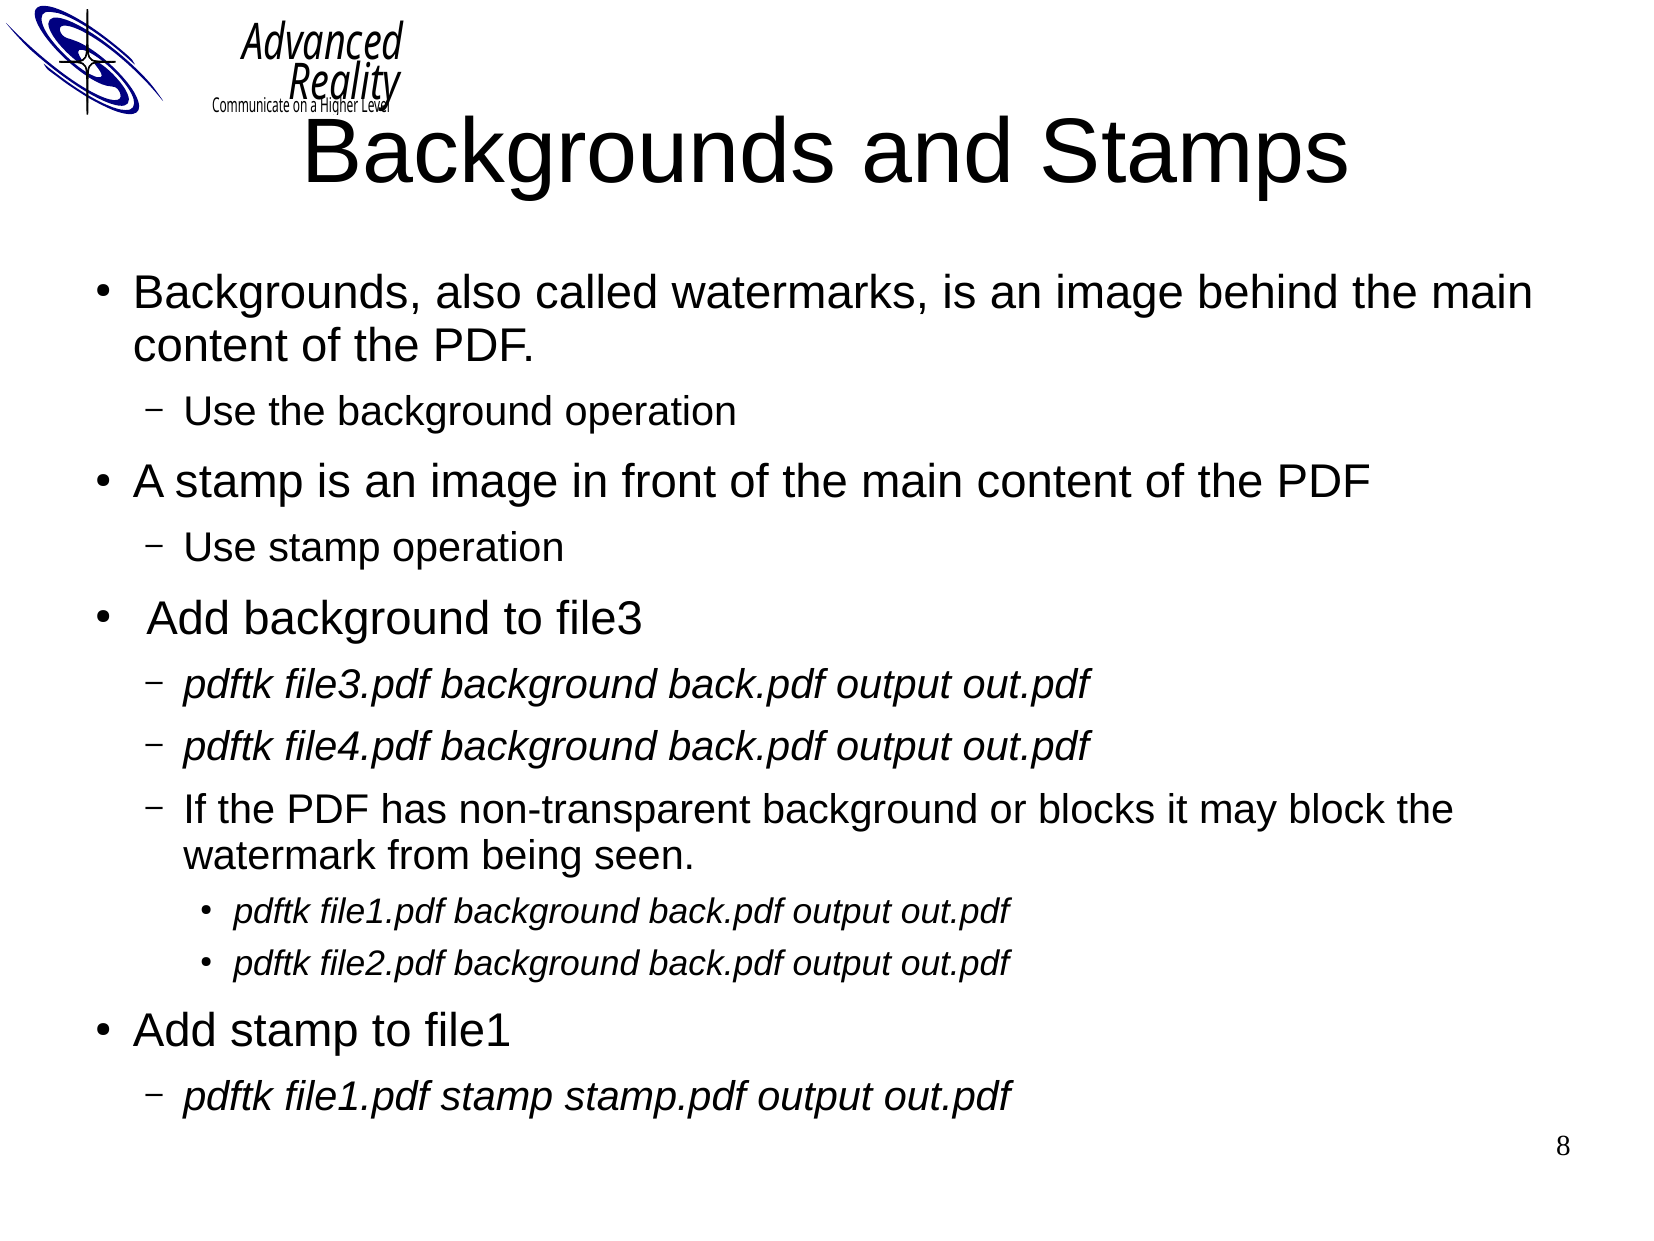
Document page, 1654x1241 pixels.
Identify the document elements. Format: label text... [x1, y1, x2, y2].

title Backgrounds and Stamps [82, 46, 1571, 254]
list Backgrounds, also called watermarks, is an image behind the main content of the PDF. Use the background operation A stamp is an image in front of the main content of the PDF Use stamp operation Add background to file3 pdftk file3.pdf background back.pdf output out.pdf pdftk file4.pdf background back.pdf output out.pdf If the PDF has non-transparent background or blocks it may block the watermark from being seen. pdftk file1.pdf background back.pdf output out.pdf pdftk file2.pdf background back.pdf output out.pdf Add stamp to file1 pdftk file1.pdf stamp stamp.pdf output out.pdf [82, 265, 1571, 1126]
